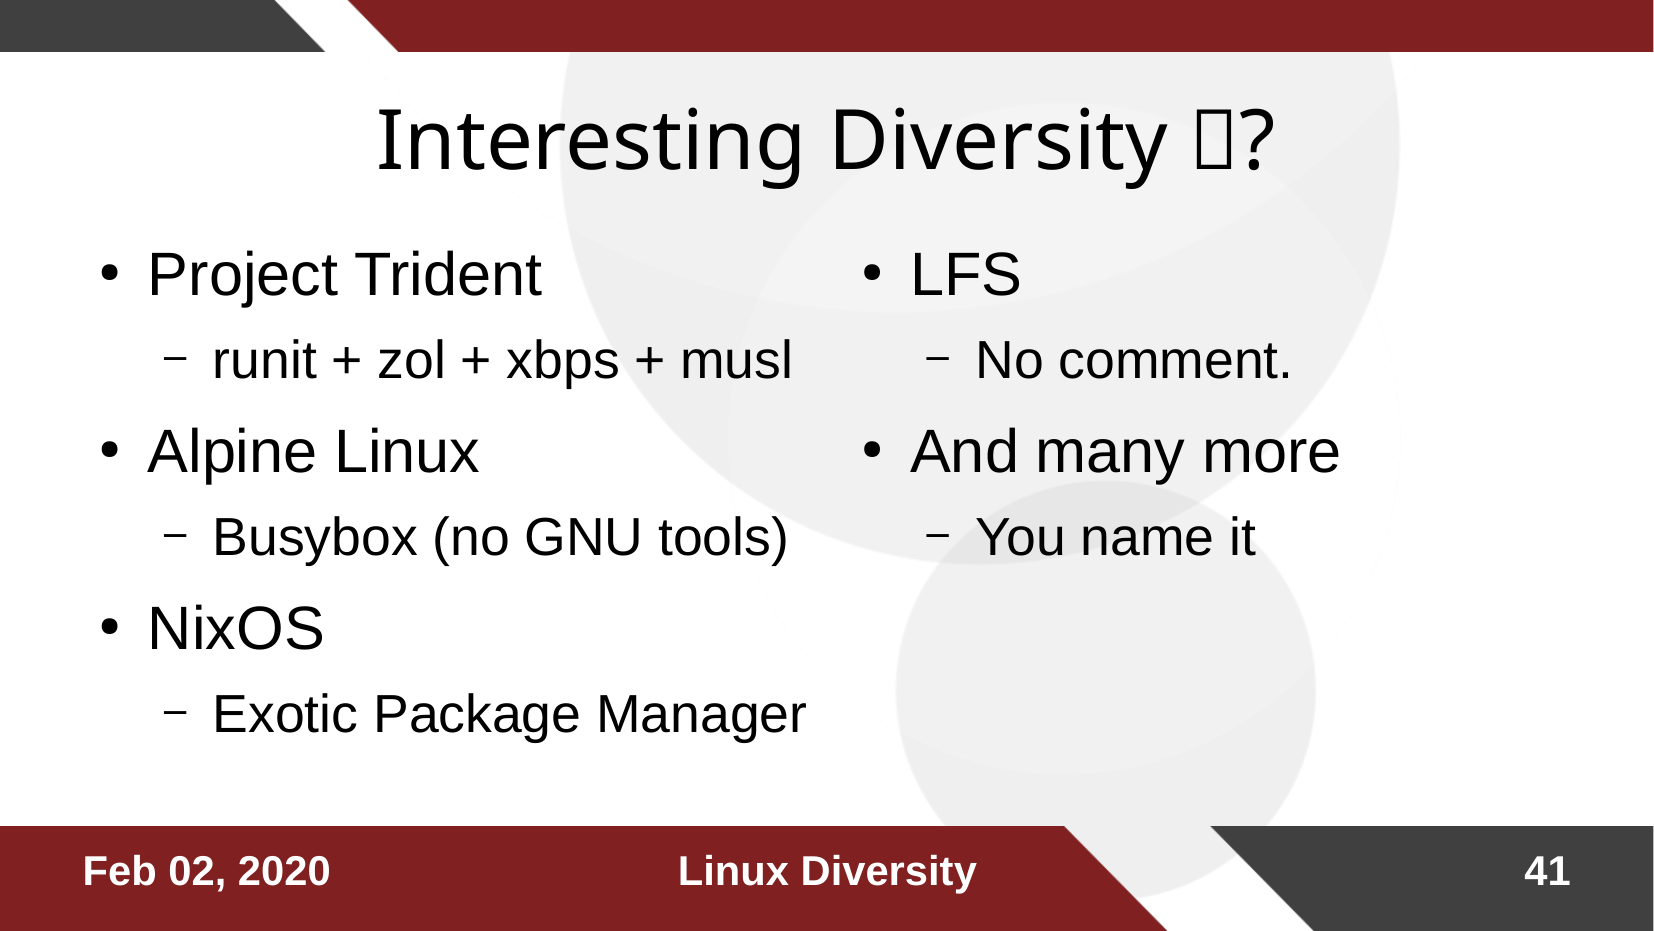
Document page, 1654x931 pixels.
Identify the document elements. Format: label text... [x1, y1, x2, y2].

picture [0, 826, 1654, 931]
list LFS No comment. And many more You name it [845, 239, 1572, 571]
list Project Trident runit + zol + xbps + musl Alpine Linux Busybox (no GNU tools) NixOS Exotic Package Manager [82, 239, 809, 757]
title Interesting Diversity 🤔? [82, 59, 1571, 216]
picture [0, 0, 1654, 52]
